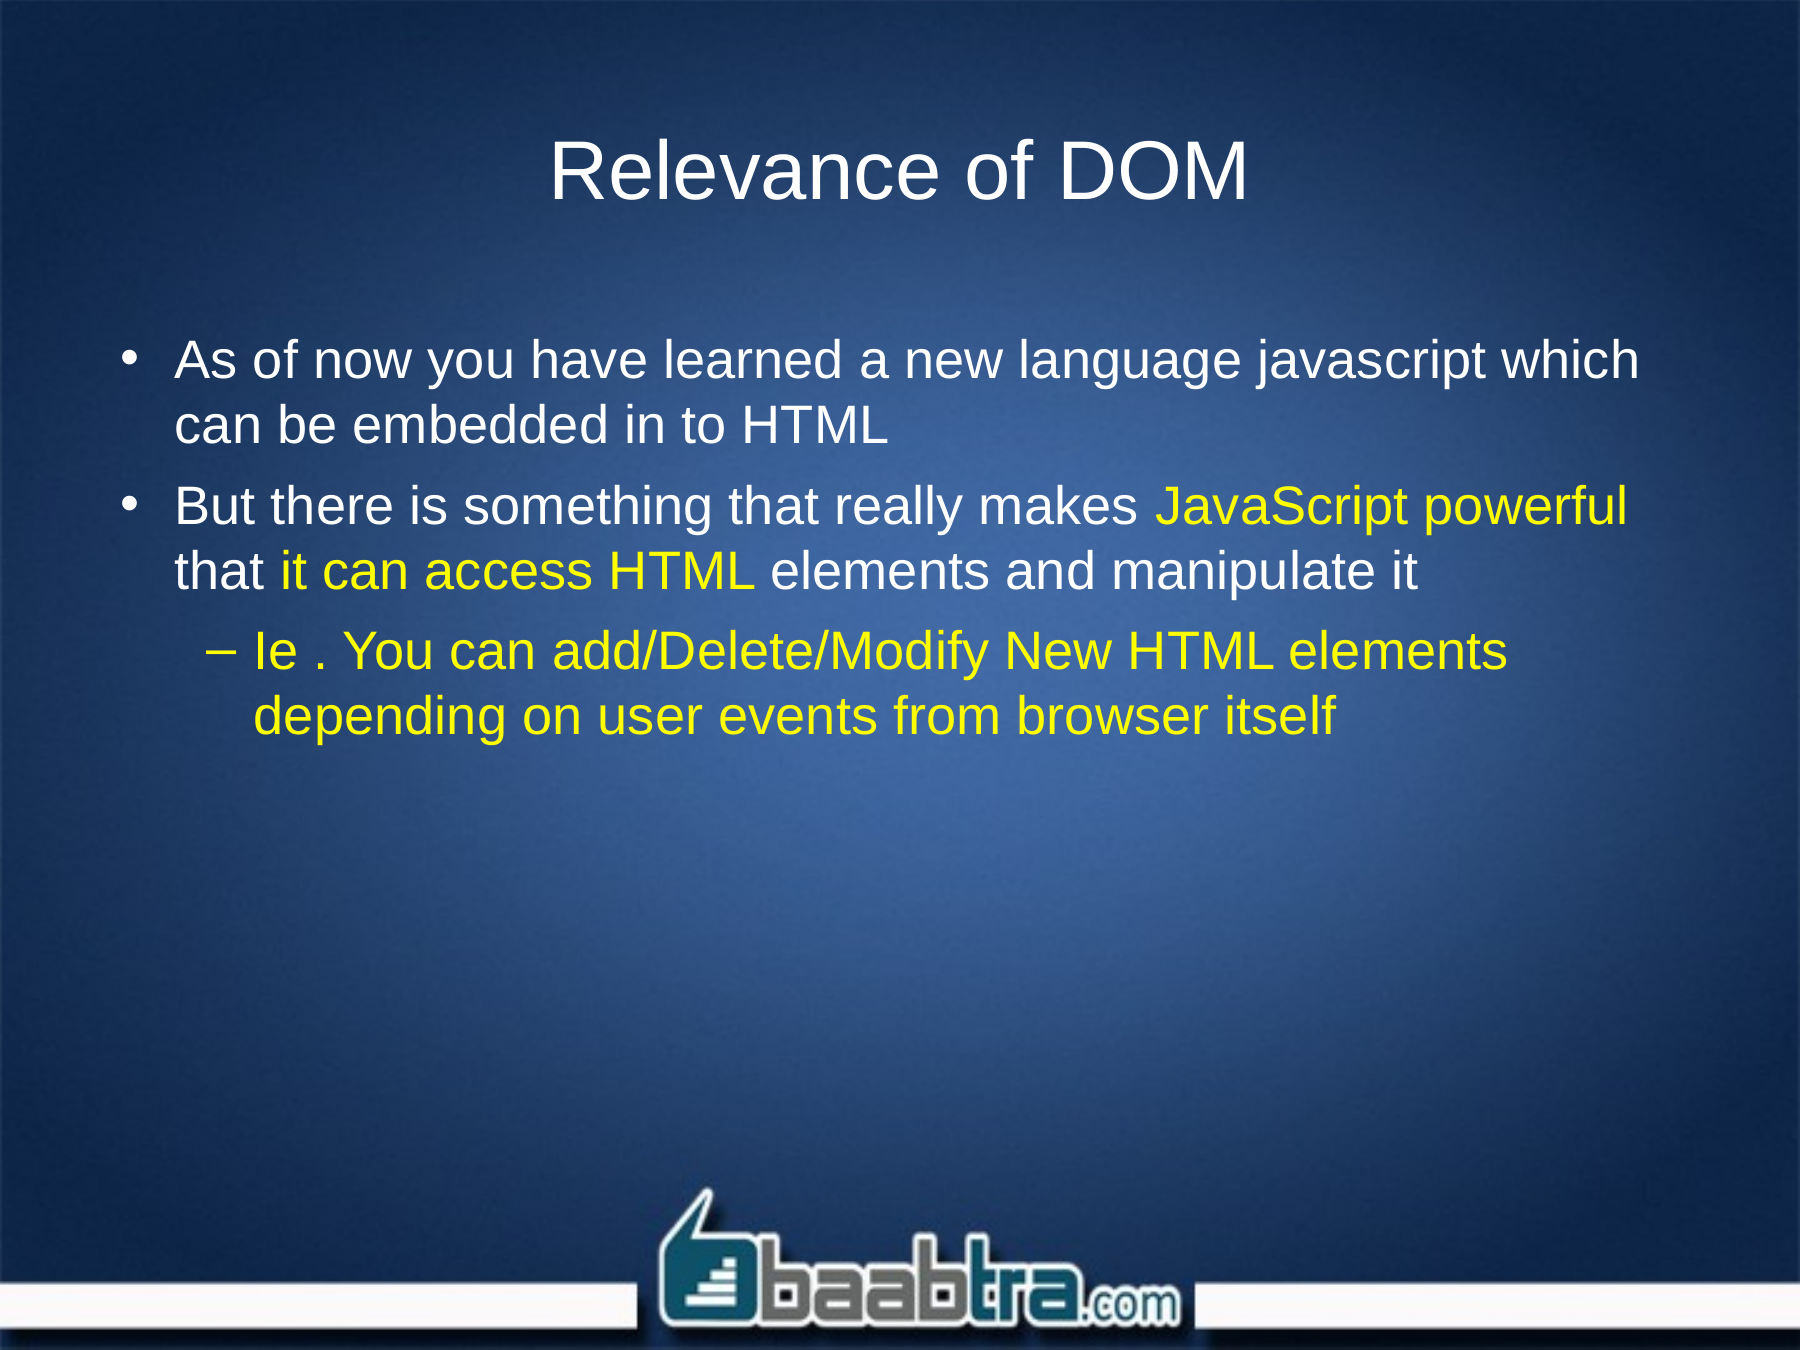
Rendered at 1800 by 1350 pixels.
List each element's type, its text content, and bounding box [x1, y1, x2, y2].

title Relevance of DOM [90, 54, 1710, 279]
list As of now you have learned a new language javascript which can be embedded in to HTML But there is something that really makes JavaScript powerful that it can access HTML elements and manipulate it Ie . You can add/Delete/Modify New HTML elements depending on user events from browser itself [90, 315, 1710, 1206]
picture [0, 0, 1800, 1350]
